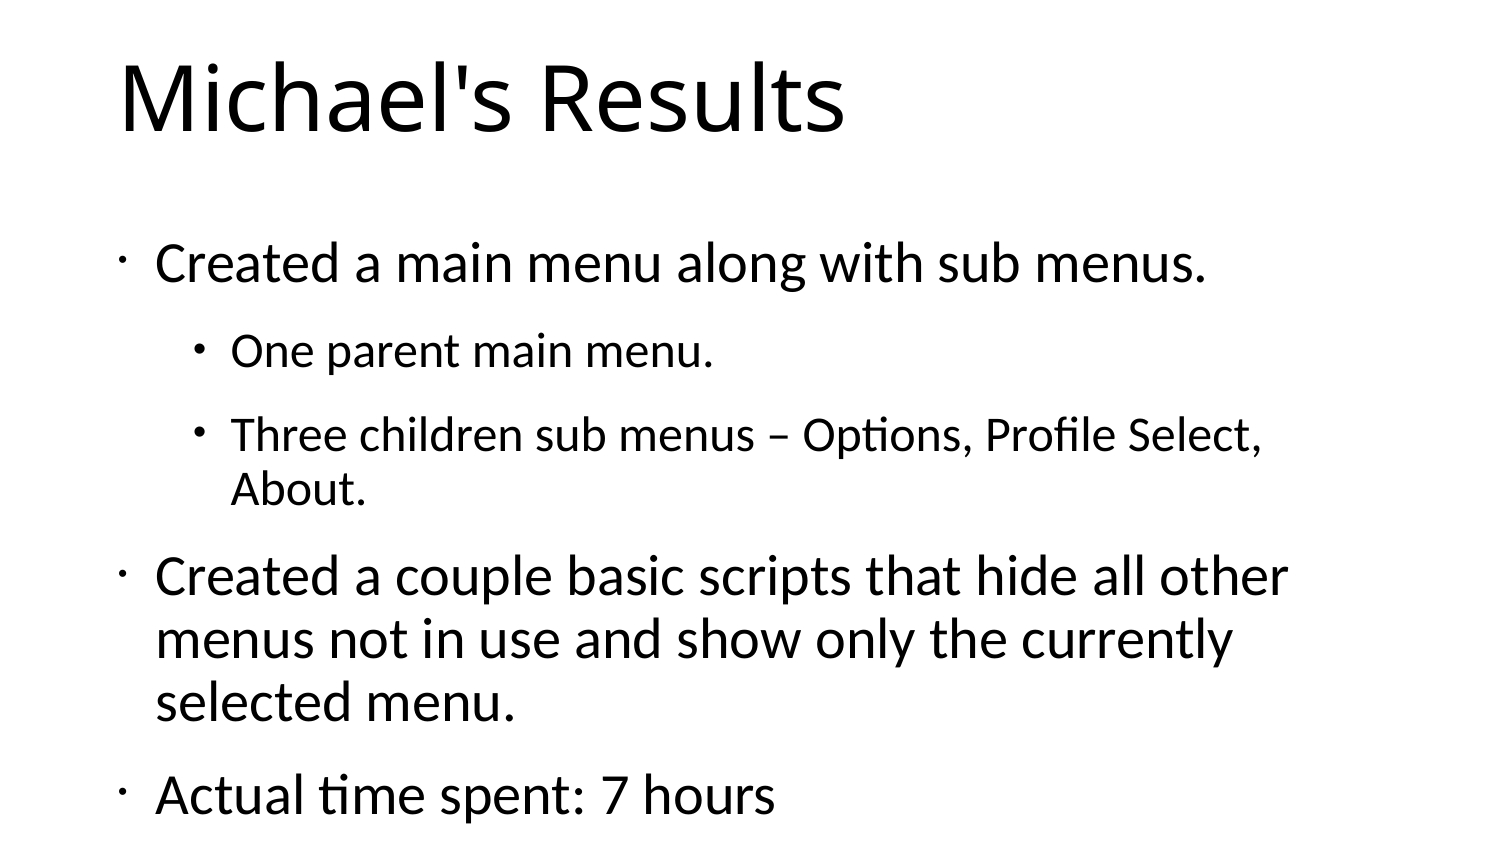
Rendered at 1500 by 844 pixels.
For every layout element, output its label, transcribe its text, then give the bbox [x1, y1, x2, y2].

list Created a main menu along with sub menus. One parent main menu. Three children sub menus – Options, Profile Select, About. Created a couple basic scripts that hide all other menus not in use and show only the currently selected menu. Actual time spent: 7 hours [103, 224, 1397, 760]
title Michael's Results [103, 44, 1397, 208]
